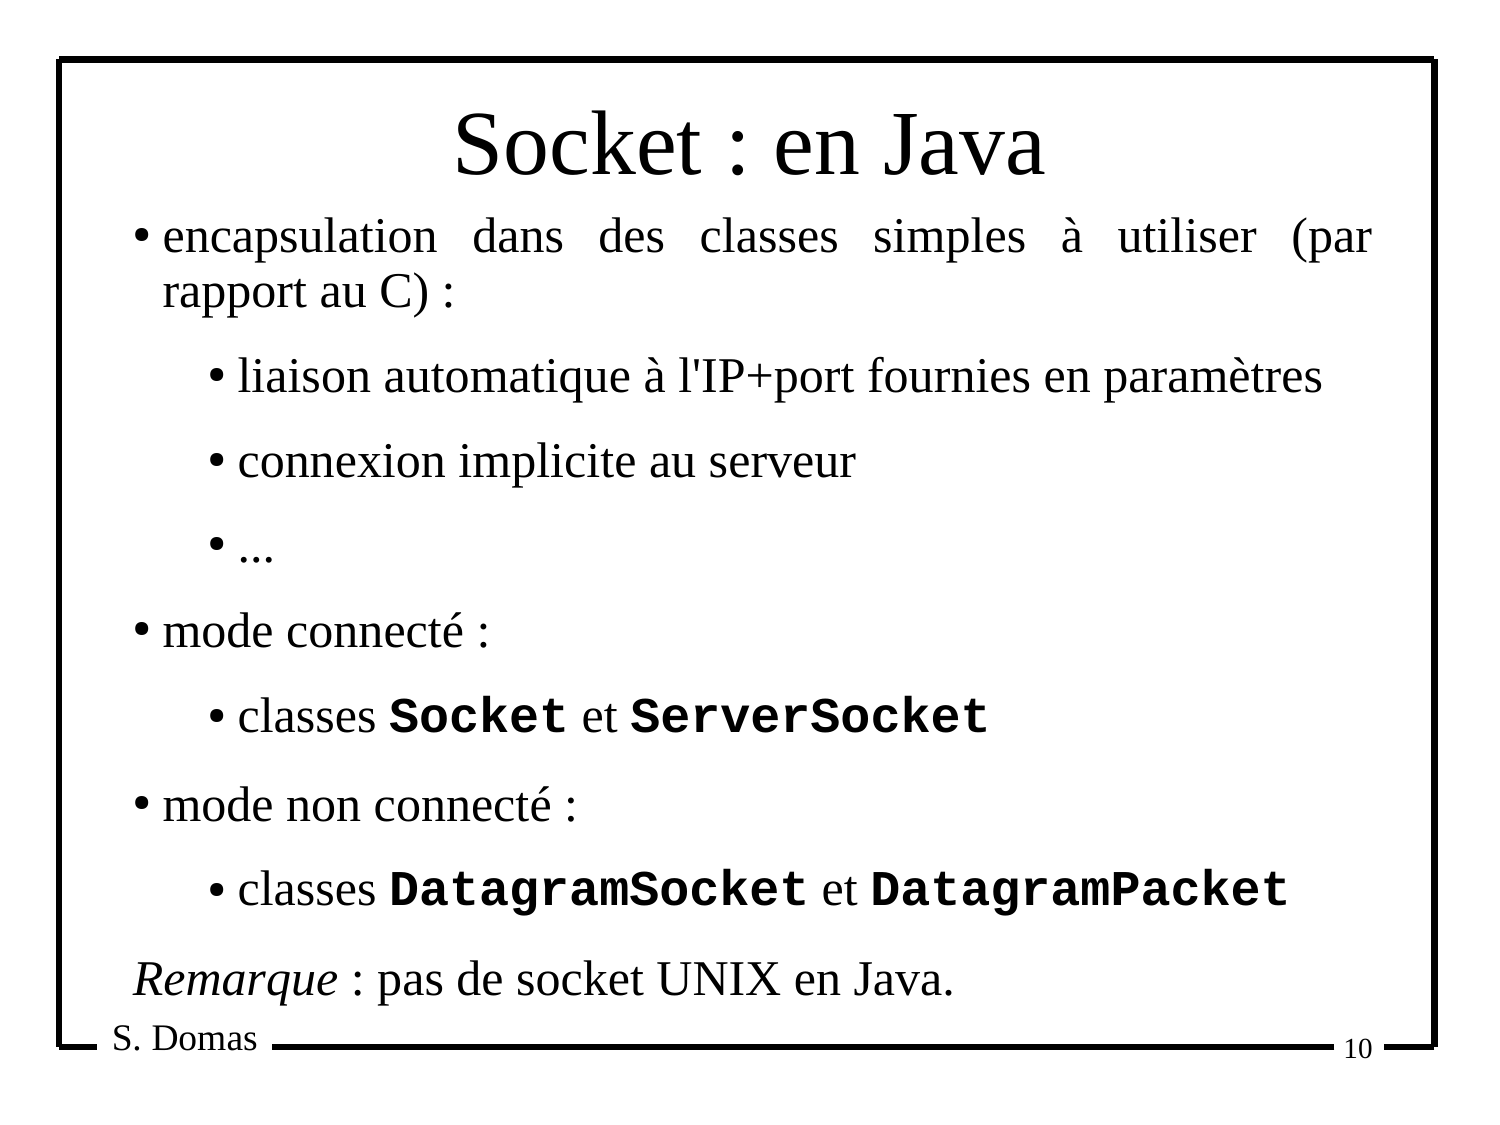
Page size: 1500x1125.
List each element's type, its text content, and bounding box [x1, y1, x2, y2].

text_box encapsulation dans des classes simples à utiliser (par rapport au C) : liaison automatique à l'IP+port fournies en paramètres connexion implicite au serveur ... mode connecté : classes Socket et ServerSocket mode non connecté : classes DatagramSocket et DatagramPacket Remarque : pas de socket UNIX en Java. [118, 238, 1388, 1063]
title Socket : en Java [112, 49, 1388, 238]
text_box S. Domas [97, 1009, 273, 1067]
